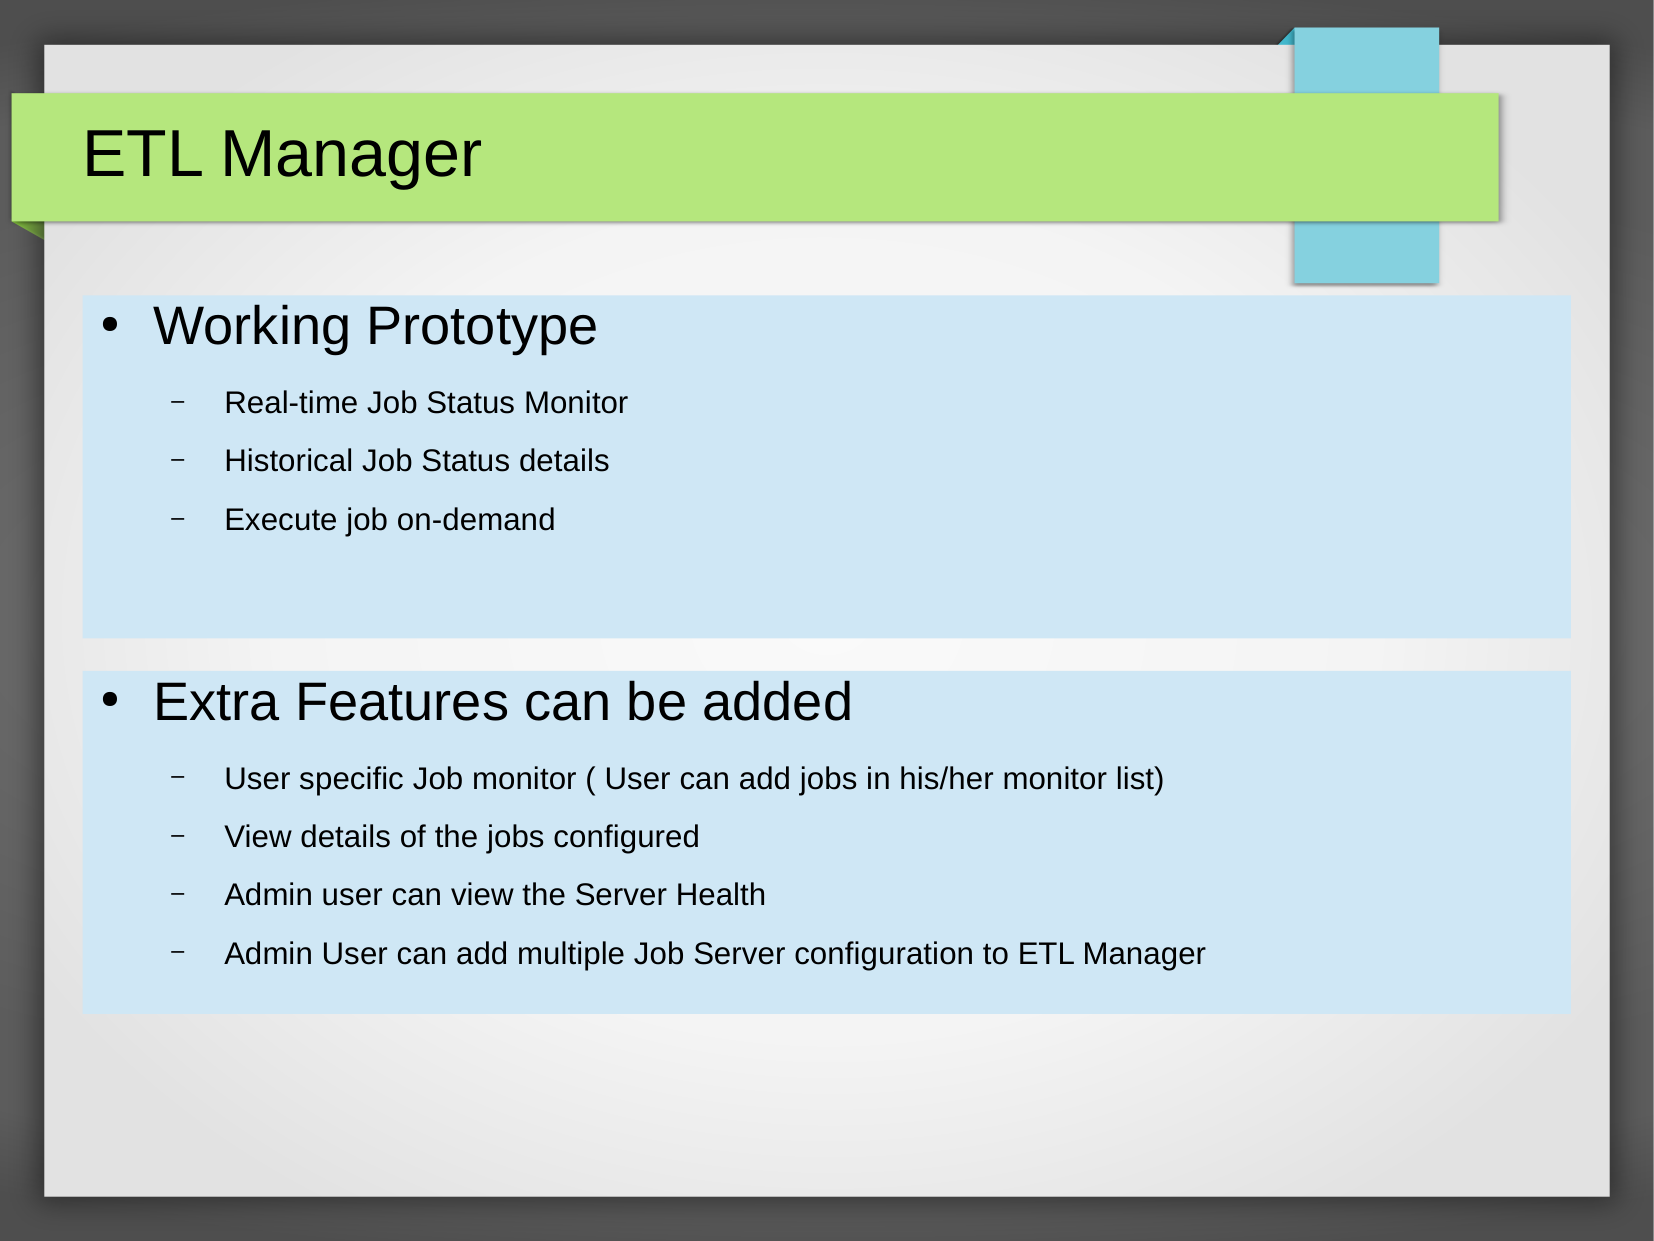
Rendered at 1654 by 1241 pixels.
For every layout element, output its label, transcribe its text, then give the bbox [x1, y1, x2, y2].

title ETL Manager [82, 94, 1264, 213]
list Working Prototype Real-time Job Status Monitor Historical Job Status details Execute job on-demand [82, 295, 1571, 639]
picture [0, 0, 1654, 1241]
list Extra Features can be added User specific Job monitor ( User can add jobs in his/her monitor list) View details of the jobs configured Admin user can view the Server Health Admin User can add multiple Job Server configuration to ETL Manager [82, 670, 1571, 1014]
